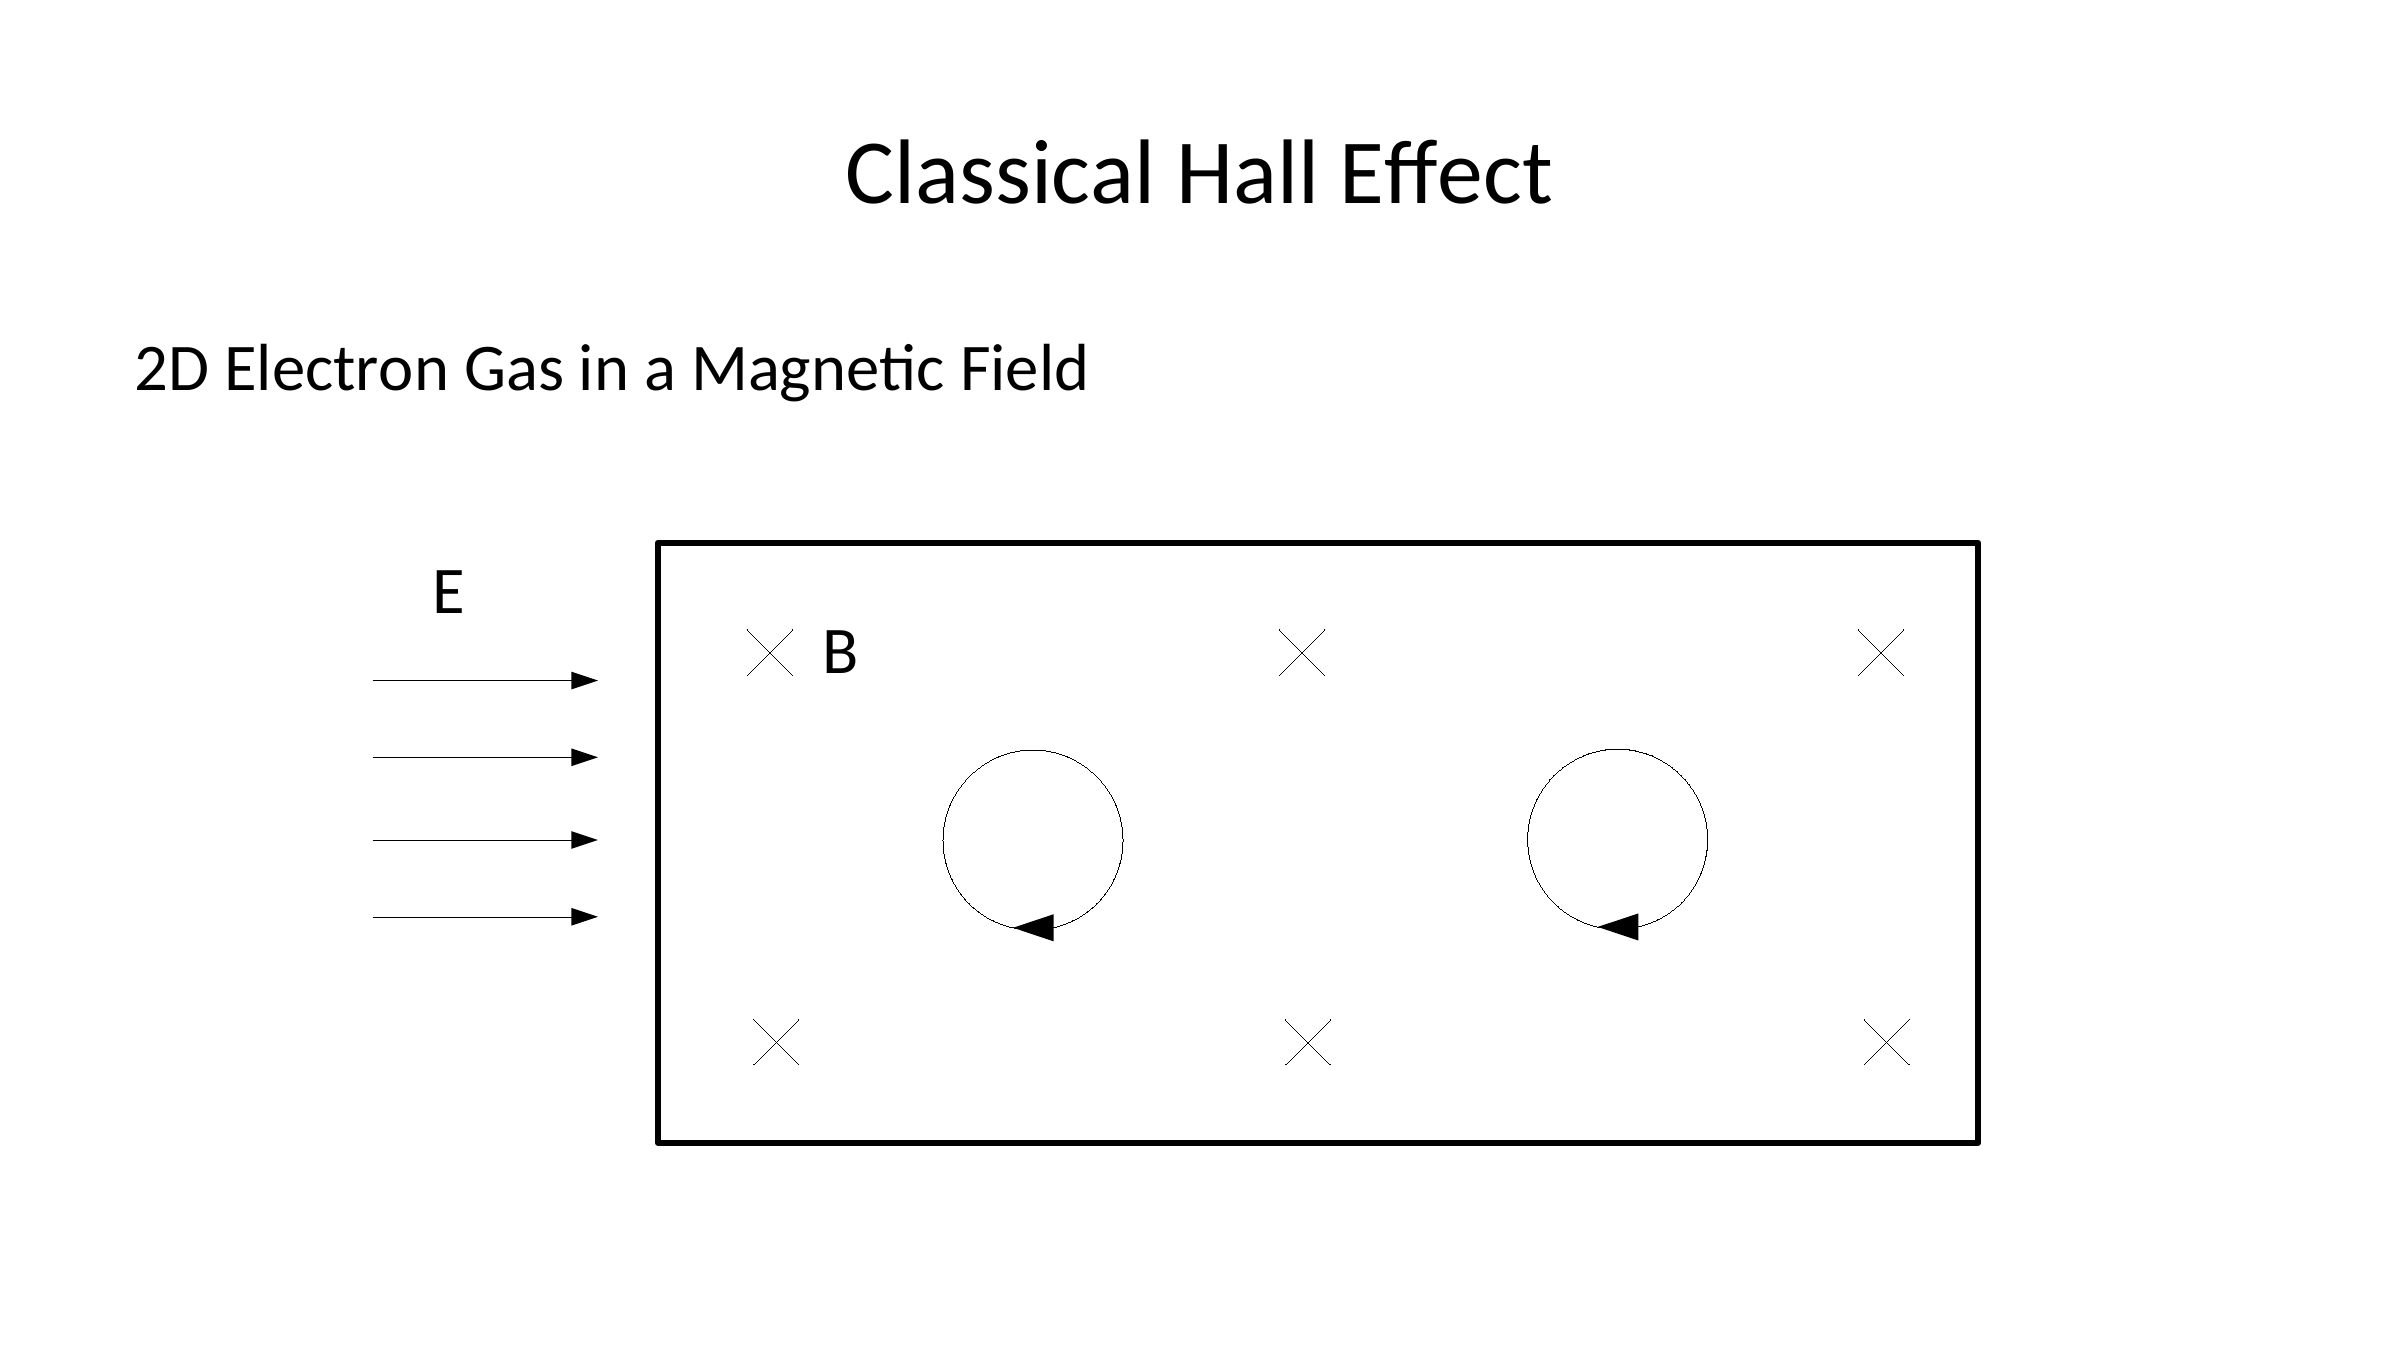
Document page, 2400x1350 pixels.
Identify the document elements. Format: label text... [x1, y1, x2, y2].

text_box E [417, 539, 688, 635]
text_box B [807, 600, 1078, 695]
title Classical Hall Effect [120, 53, 2280, 280]
text_box [657, 542, 1978, 1143]
list 2D Electron Gas in a Magnetic Field [120, 315, 2280, 1302]
